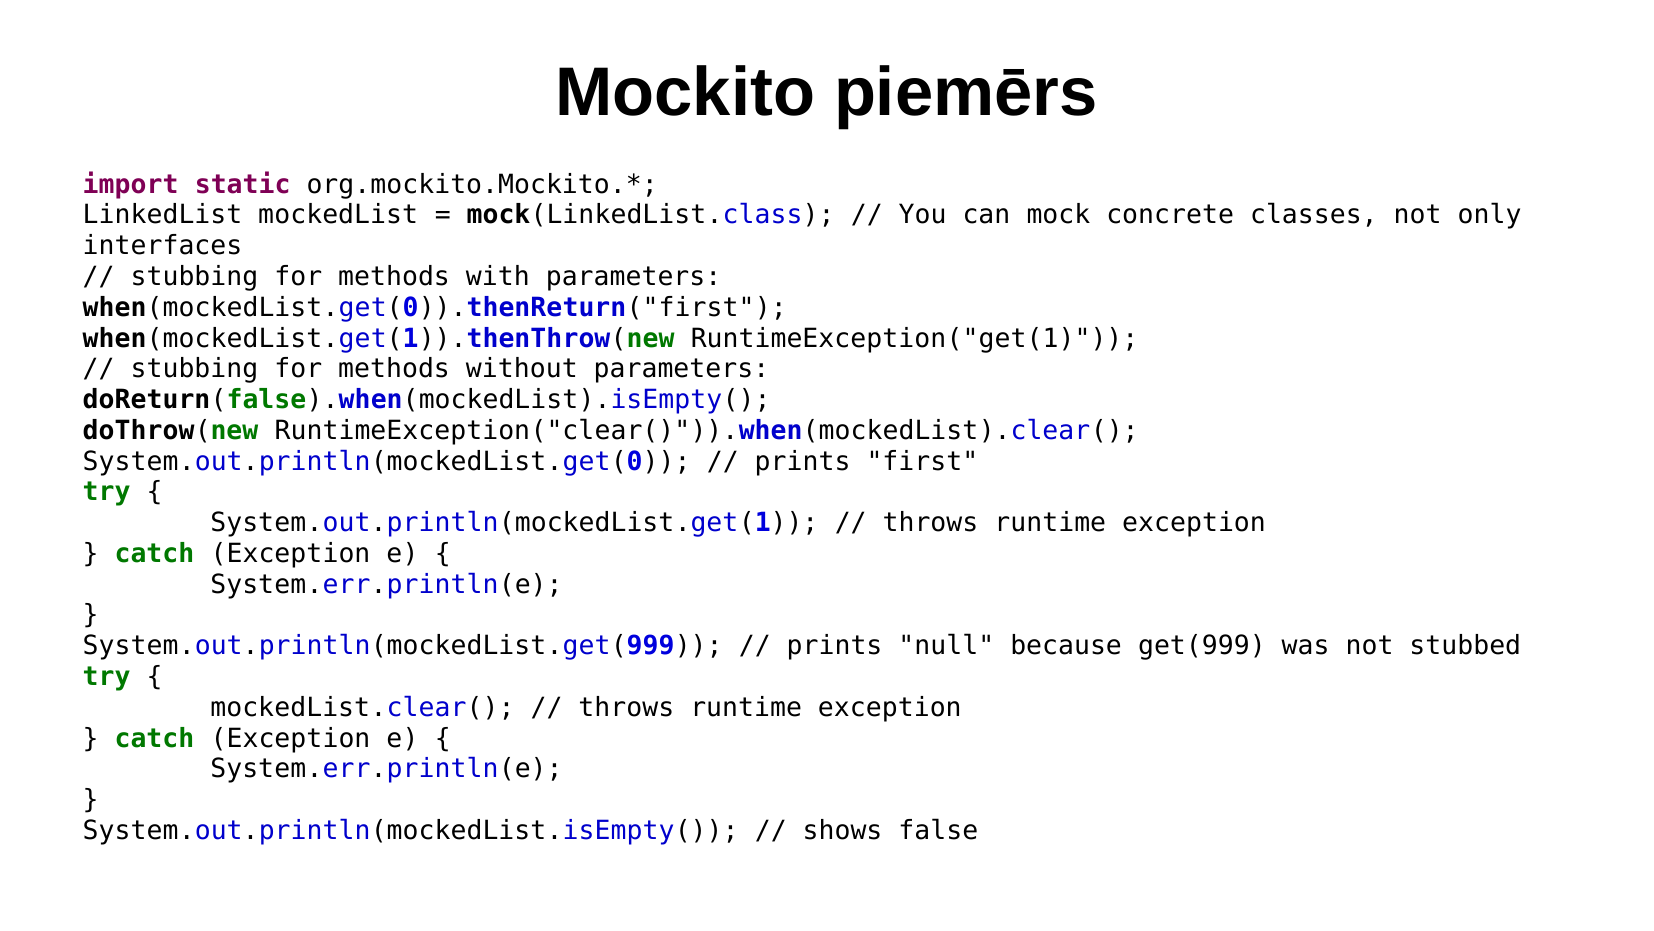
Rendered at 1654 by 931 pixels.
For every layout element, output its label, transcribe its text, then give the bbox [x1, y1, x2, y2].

title Mockito piemērs [82, 37, 1571, 147]
list import static org.mockito.Mockito.*; LinkedList mockedList = mock(LinkedList.class); // You can mock concrete classes, not only interfaces // stubbing for methods with parameters: when(mockedList.get(0)).thenReturn("first"); when(mockedList.get(1)).thenThrow(new RuntimeException("get(1)")); // stubbing for methods without parameters: doReturn(false).when(mockedList).isEmpty(); doThrow(new RuntimeException("clear()")).when(mockedList).clear(); System.out.println(mockedList.get(0)); // prints "first" try { System.out.println(mockedList.get(1)); // throws runtime exception } catch (Exception e) { System.err.println(e); } System.out.println(mockedList.get(999)); // prints "null" because get(999) was not stubbed try { mockedList.clear(); // throws runtime exception } catch (Exception e) { System.err.println(e); } System.out.println(mockedList.isEmpty()); // shows false [82, 168, 1538, 889]
